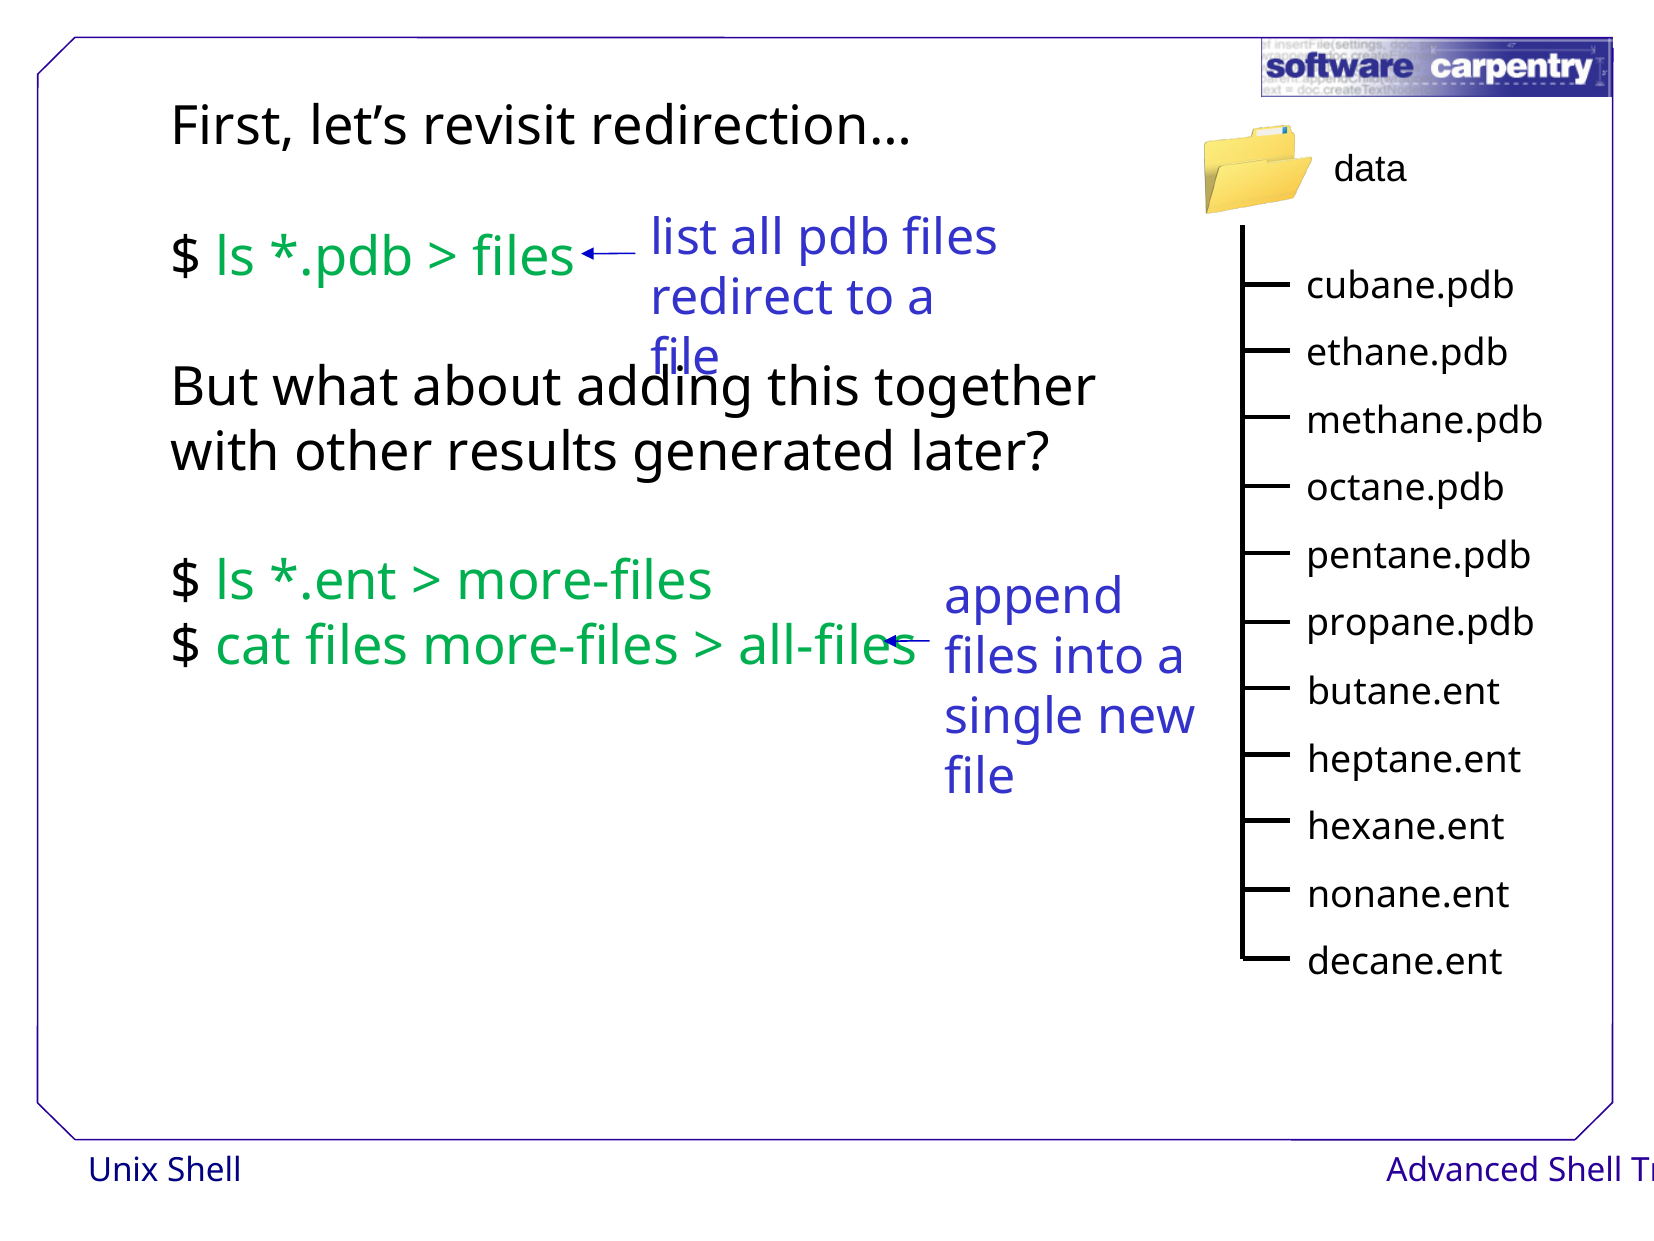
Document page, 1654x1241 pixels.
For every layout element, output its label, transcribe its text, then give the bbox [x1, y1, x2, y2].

text_box append files into a single new file [929, 555, 1234, 727]
text_box cubane.pdb ethane.pdb methane.pdb octane.pdb pentane.pdb propane.pdb [1291, 230, 1559, 652]
text_box butane.ent heptane.ent hexane.ent nonane.ent decane.ent [1292, 637, 1537, 991]
picture [1261, 39, 1613, 97]
picture [1200, 111, 1316, 227]
text_box data [1318, 139, 1422, 198]
text_box list all pdb files redirect to a file [635, 196, 1026, 339]
text_box First, let’s revisit redirection… $ ls *.pdb > files But what about adding this together with other results generated later? $ ls *.ent > more-files $ cat files more-files > all-files [155, 83, 1224, 684]
